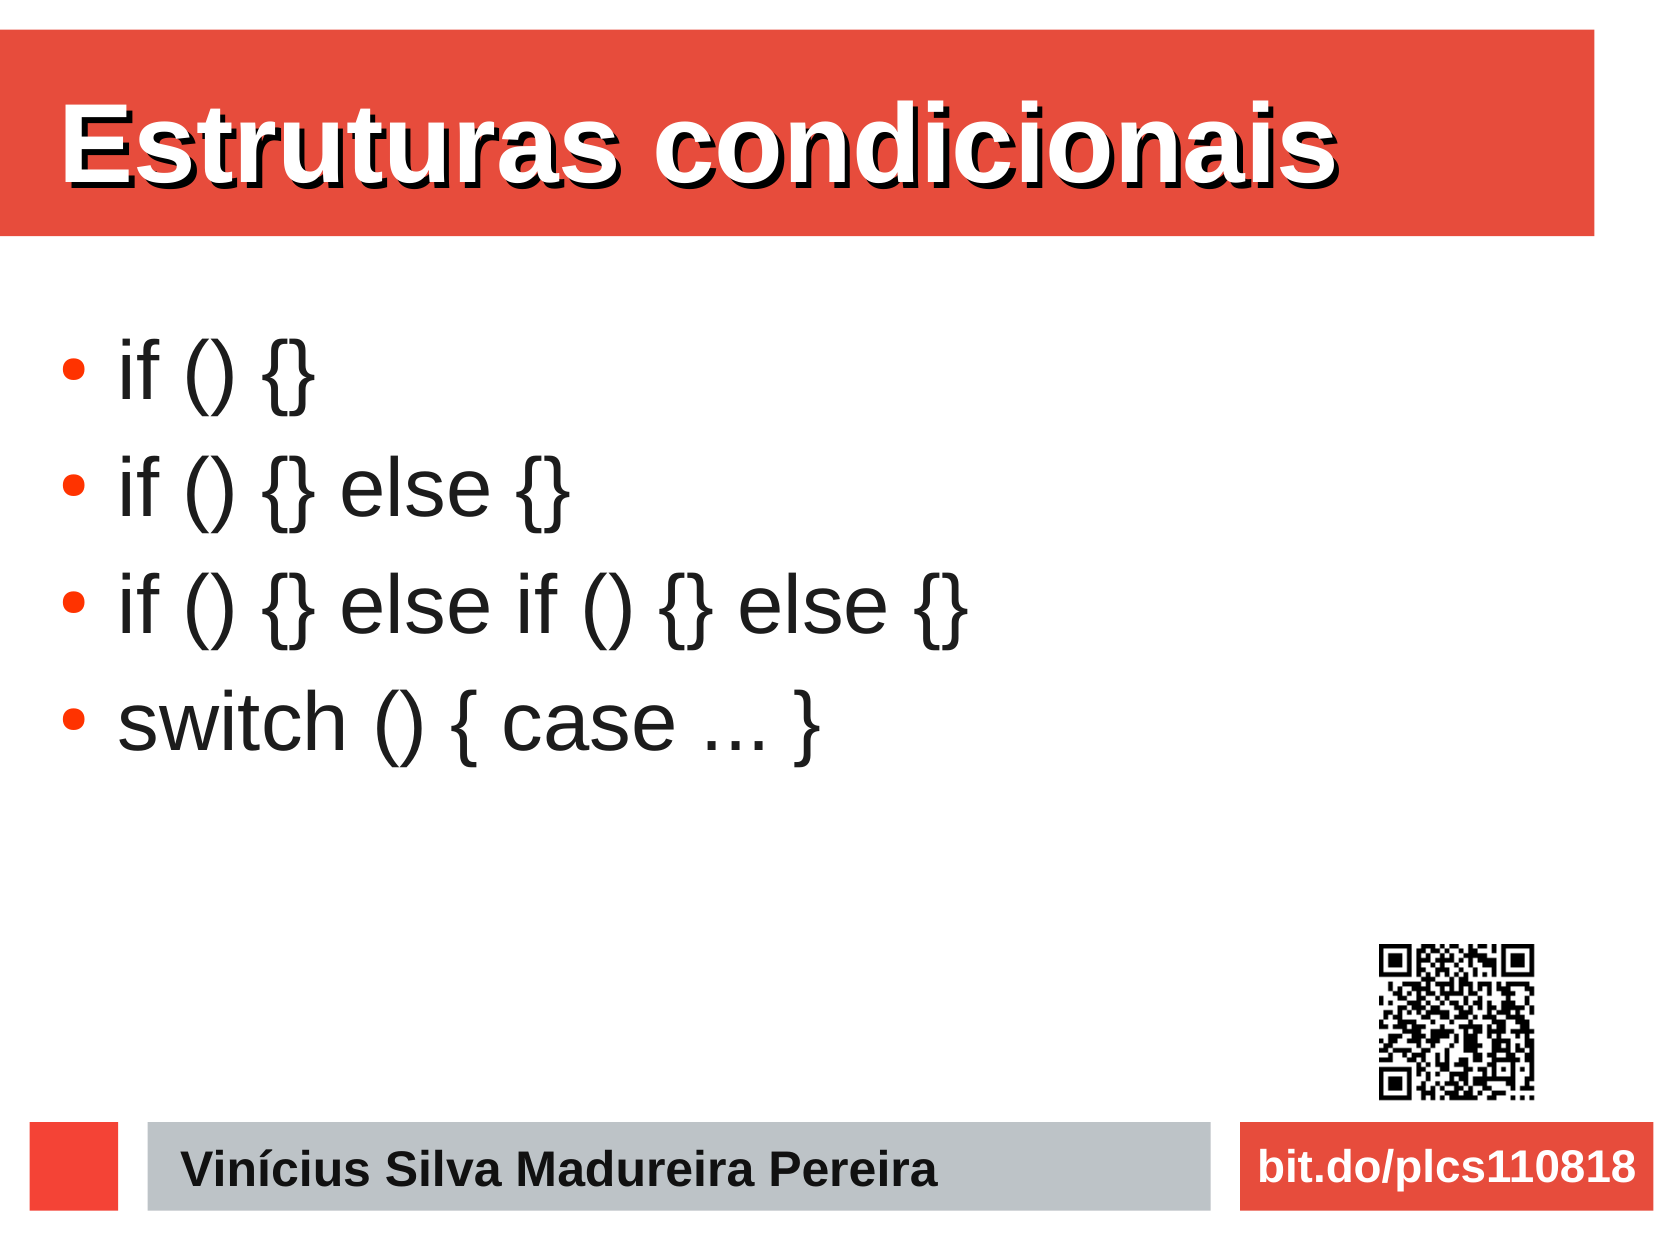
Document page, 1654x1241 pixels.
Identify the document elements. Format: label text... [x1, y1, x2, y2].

list if () {} if () {} else {} if () {} else if () {} else {} switch () { case ... } [59, 324, 1565, 1093]
text_box bit.do/plcs110818 [1228, 1133, 1654, 1205]
text_box Vinícius Silva Madureira Pereira [165, 1133, 1170, 1205]
title Estruturas condicionais [59, 59, 1595, 207]
picture [1379, 944, 1536, 1102]
